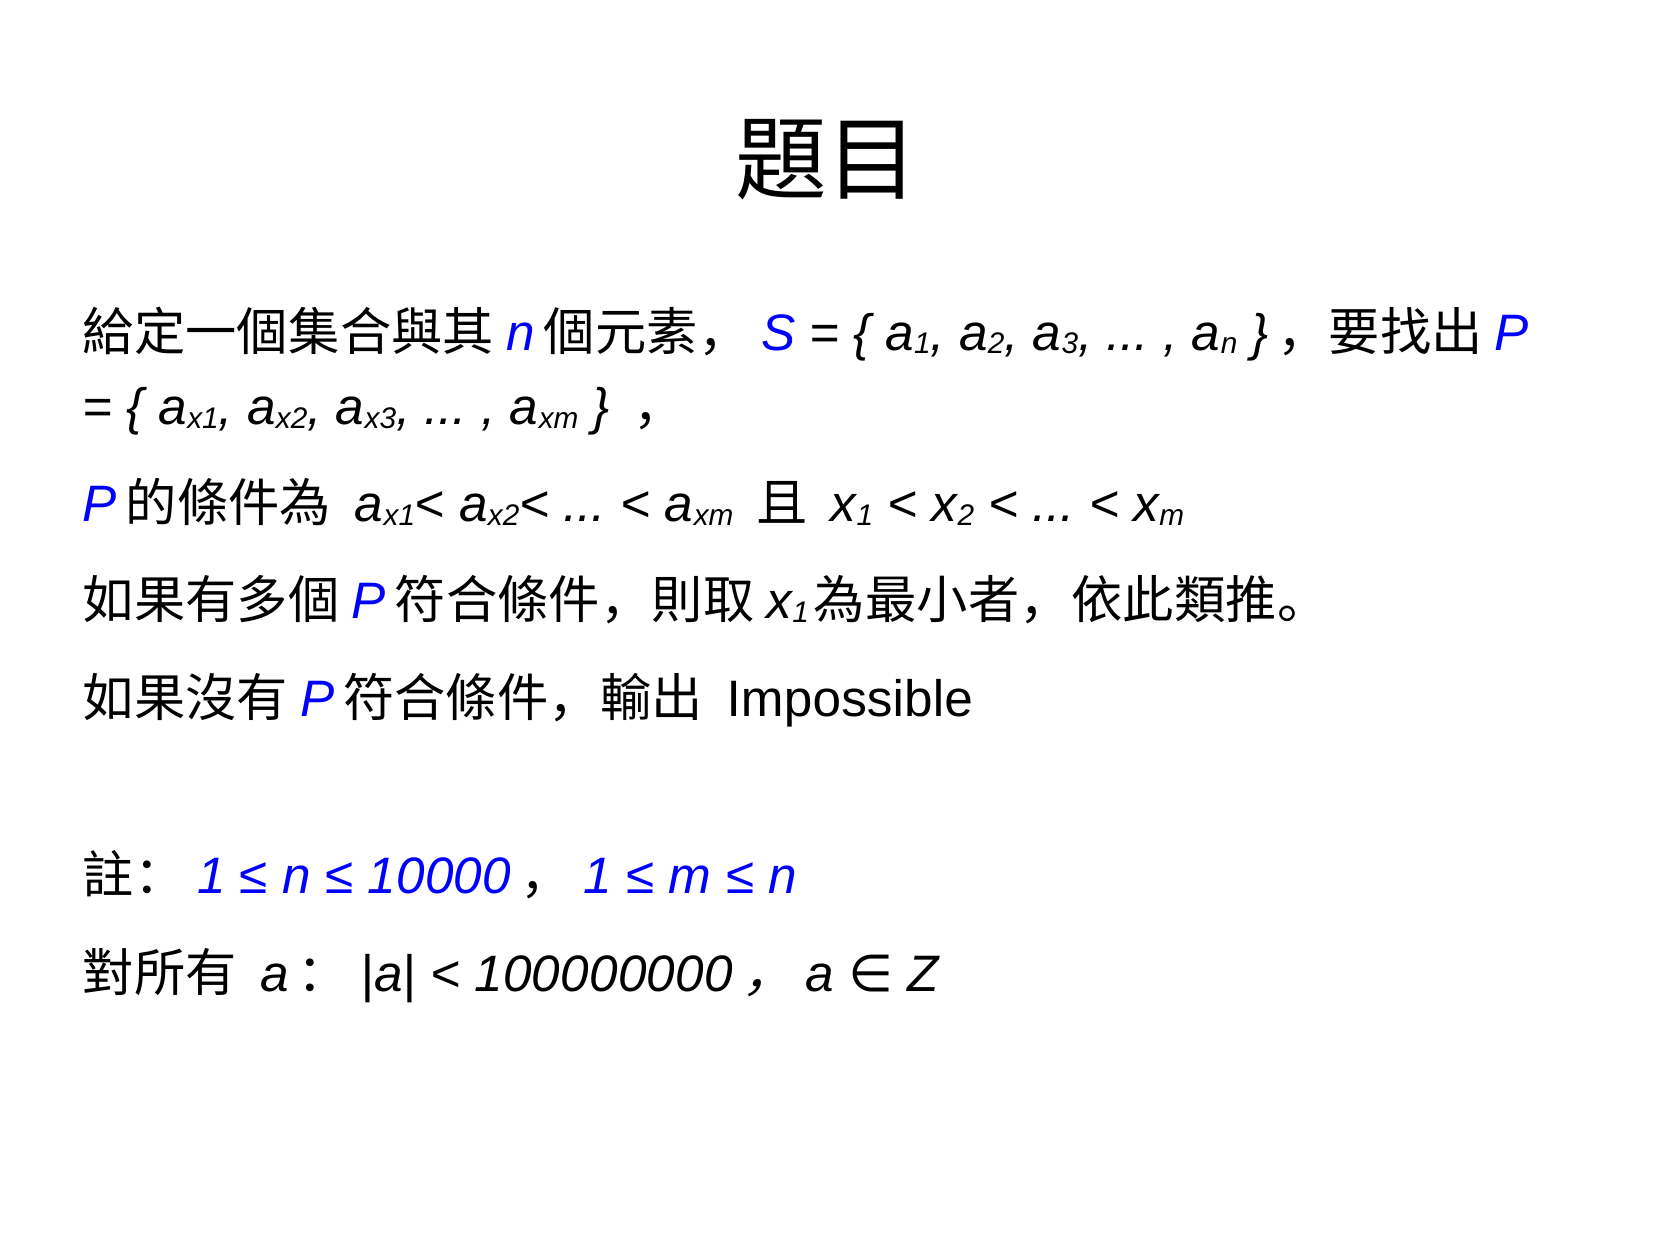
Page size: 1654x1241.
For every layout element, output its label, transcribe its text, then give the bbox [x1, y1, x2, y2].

list 給定一個集合與其n個元素，S = { a1, a2, a3, ... , an }，要找出P = { ax1, ax2, ax3, ... , axm } ， P的條件為 ax1< ax2< ... < axm 且 x1 < x2 < ... < xm 如果有多個P符合條件，則取x1為最小者，依此類推。 如果沒有P符合條件，輸出 Impossible 註：1 ≤ n ≤ 10000，1 ≤ m ≤ n 對所有 a：|a| < 100000000，a ∈ Z [82, 290, 1571, 1010]
title 題目 [82, 49, 1571, 257]
